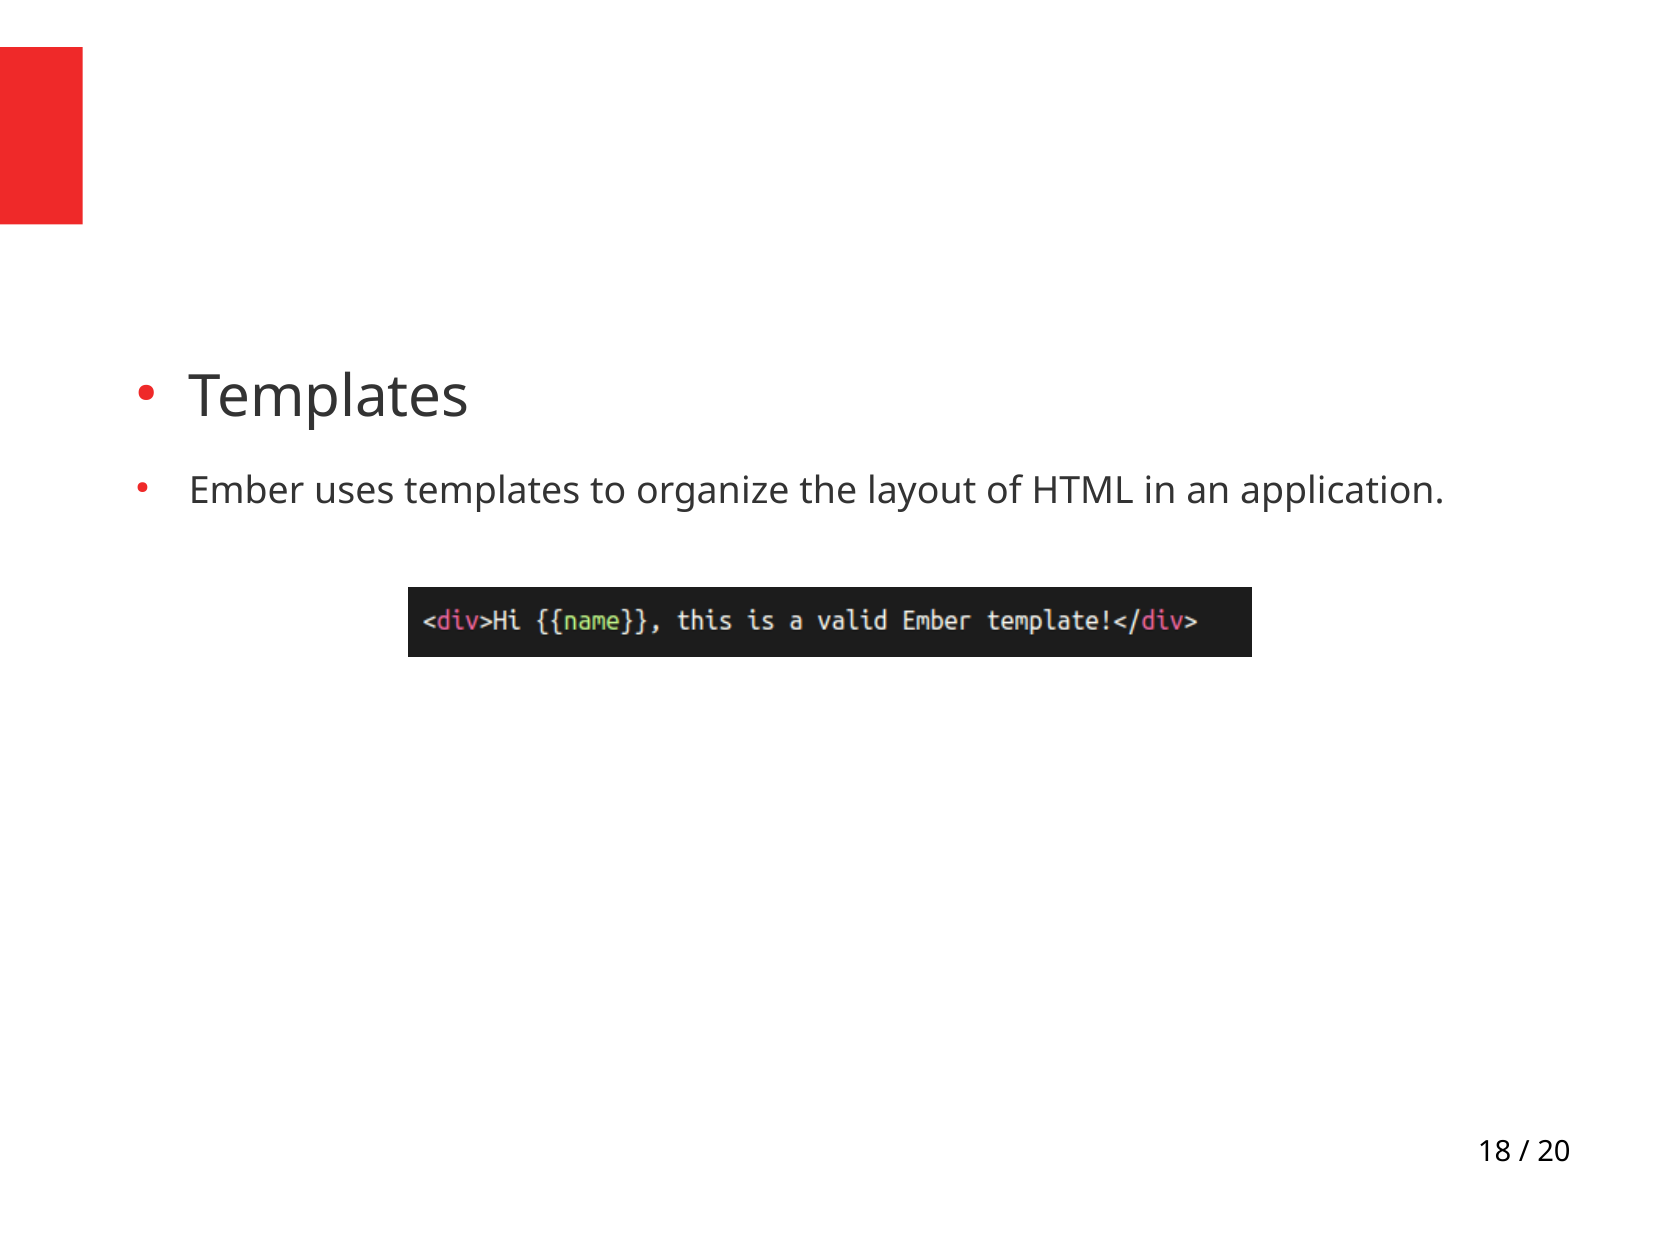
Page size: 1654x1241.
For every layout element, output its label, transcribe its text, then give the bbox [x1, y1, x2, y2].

picture [408, 587, 1252, 657]
list Templates Ember uses templates to organize the layout of HTML in an application. [118, 354, 1536, 1074]
